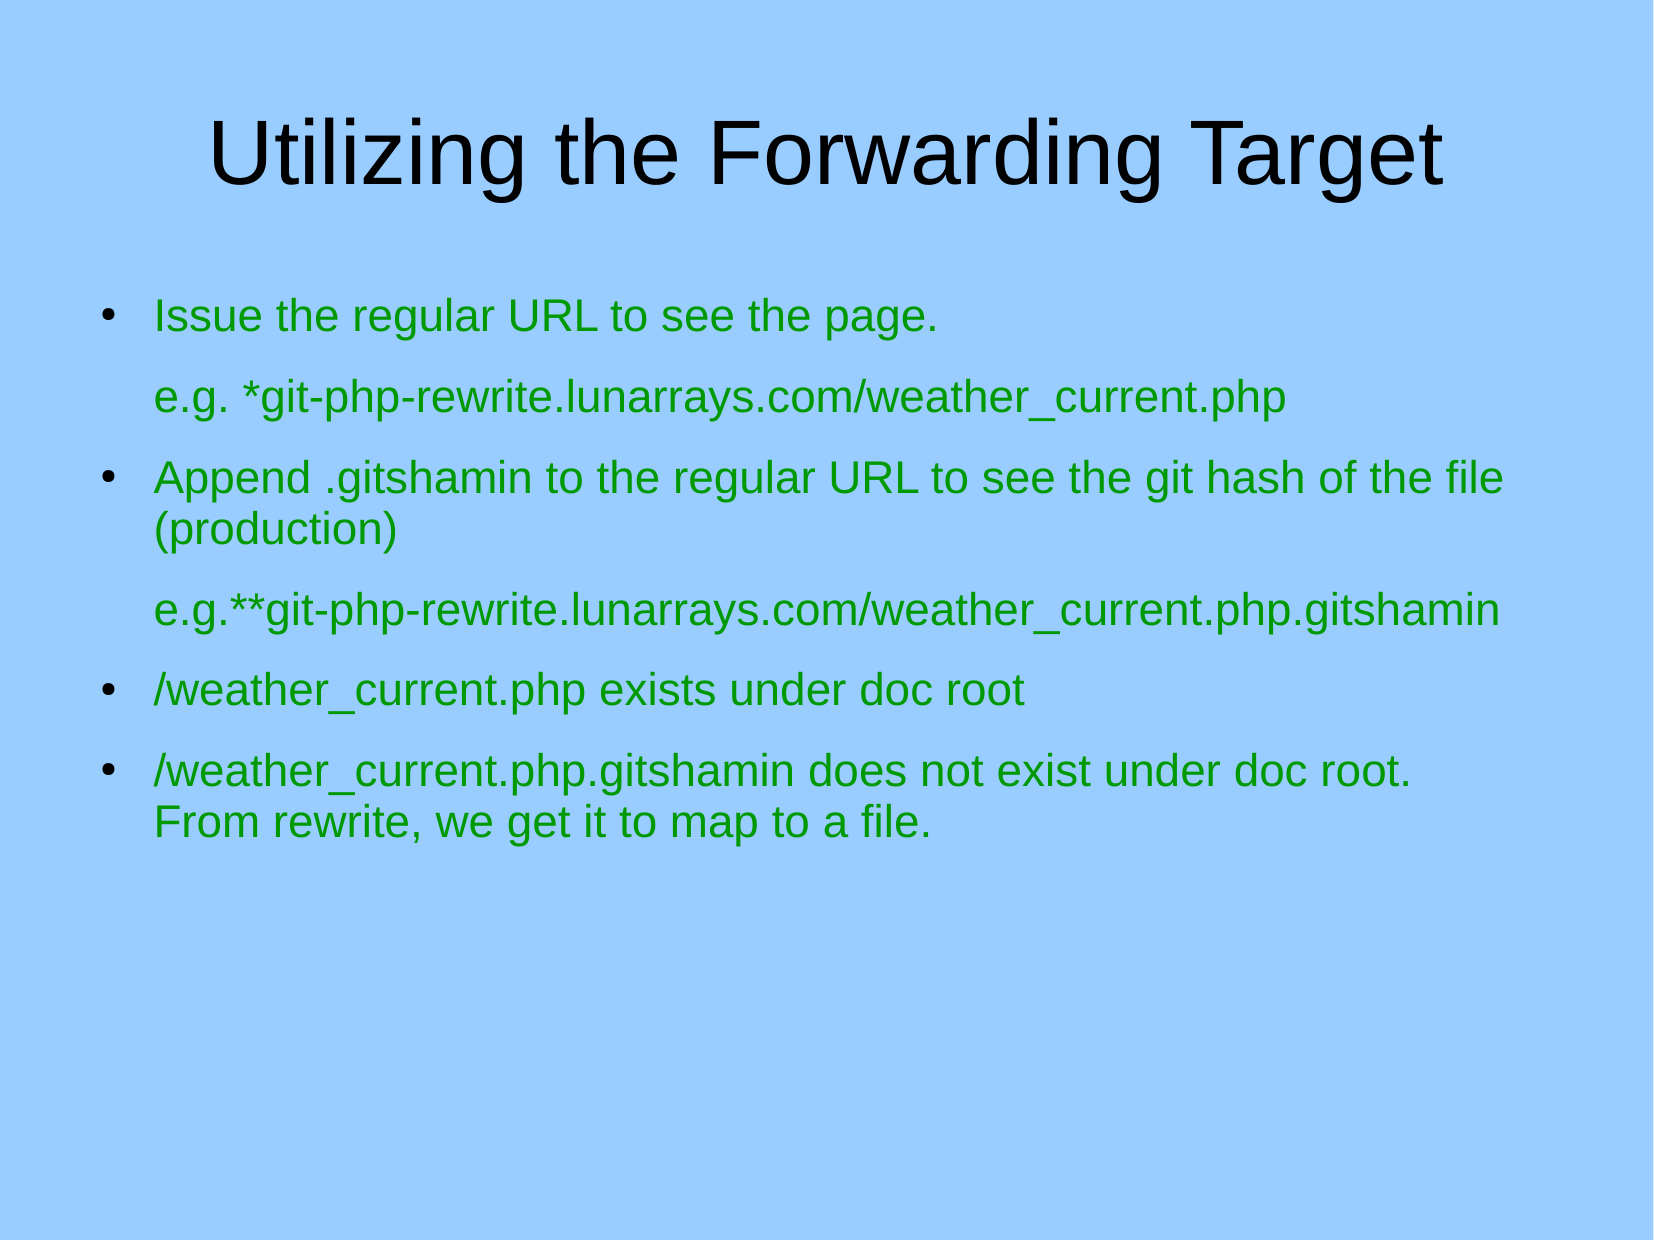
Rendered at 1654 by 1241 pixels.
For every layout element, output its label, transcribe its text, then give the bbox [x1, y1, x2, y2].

list Issue the regular URL to see the page. e.g. *git-php-rewrite.lunarrays.com/weather_current.php Append .gitshamin to the regular URL to see the git hash of the file (production) e.g.**git-php-rewrite.lunarrays.com/weather_current.php.gitshamin /weather_current.php exists under doc root /weather_current.php.gitshamin does not exist under doc root. From rewrite, we get it to map to a file. [82, 290, 1538, 1010]
title Utilizing the Forwarding Target [82, 49, 1571, 257]
